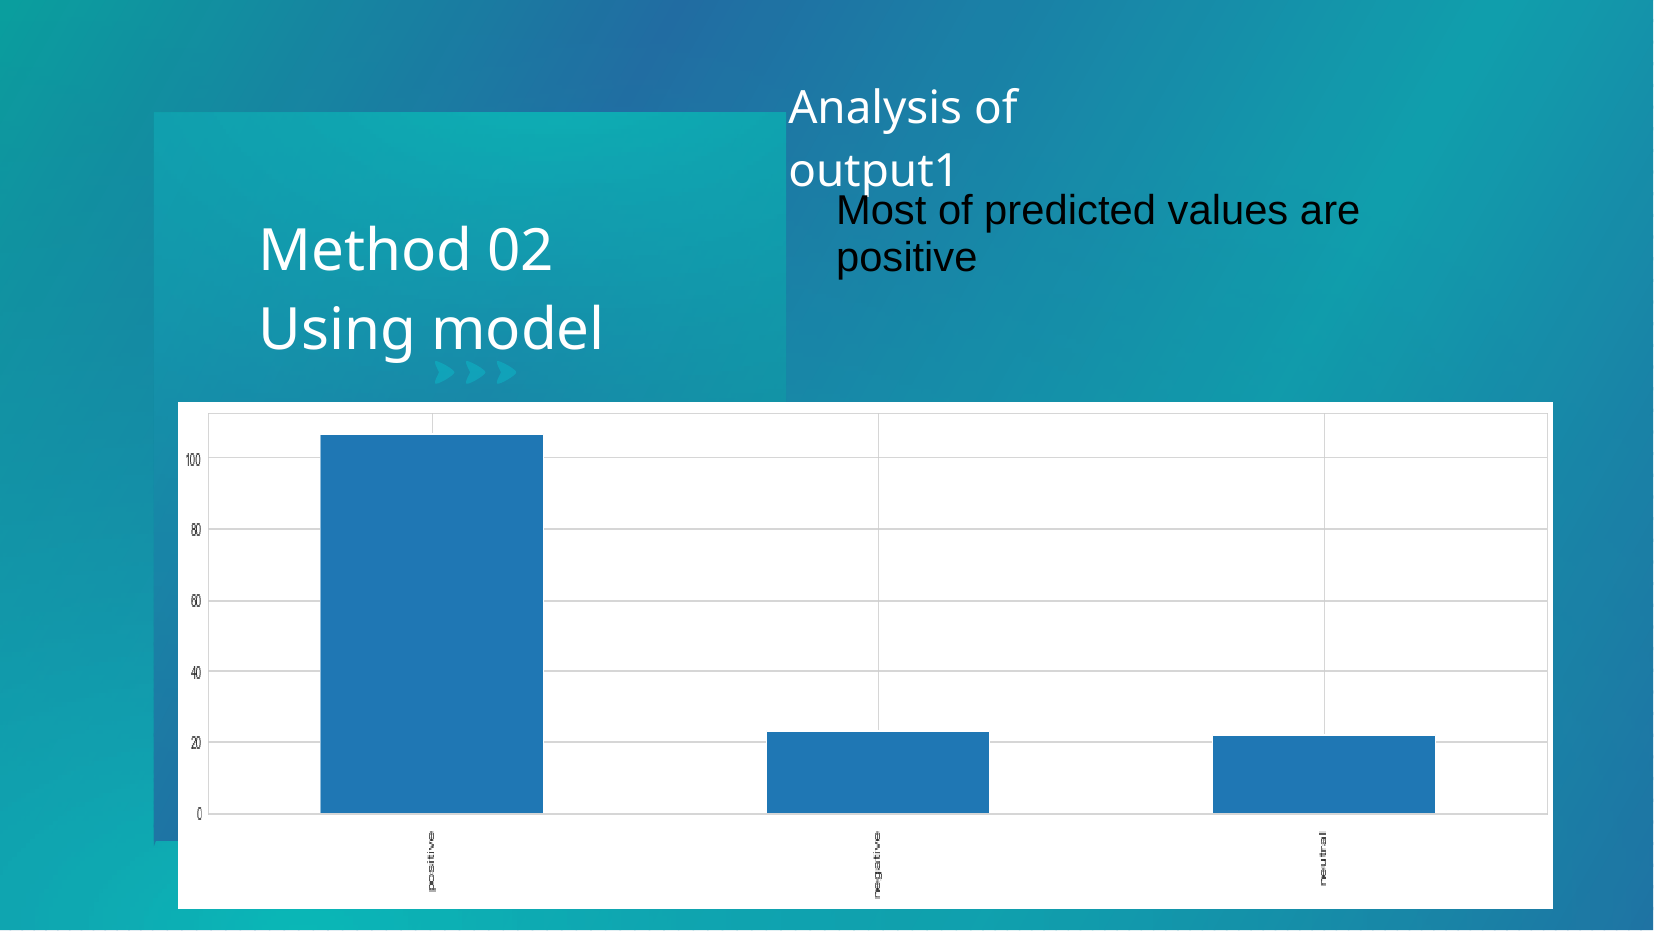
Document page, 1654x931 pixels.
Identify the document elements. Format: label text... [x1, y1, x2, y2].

text_box Analysis of output1 [773, 67, 1119, 208]
title Most of predicted values are positive [835, 187, 1469, 327]
text_box Method 02 Using model [244, 200, 748, 402]
text_box [153, 112, 787, 847]
picture [0, 0, 1654, 930]
